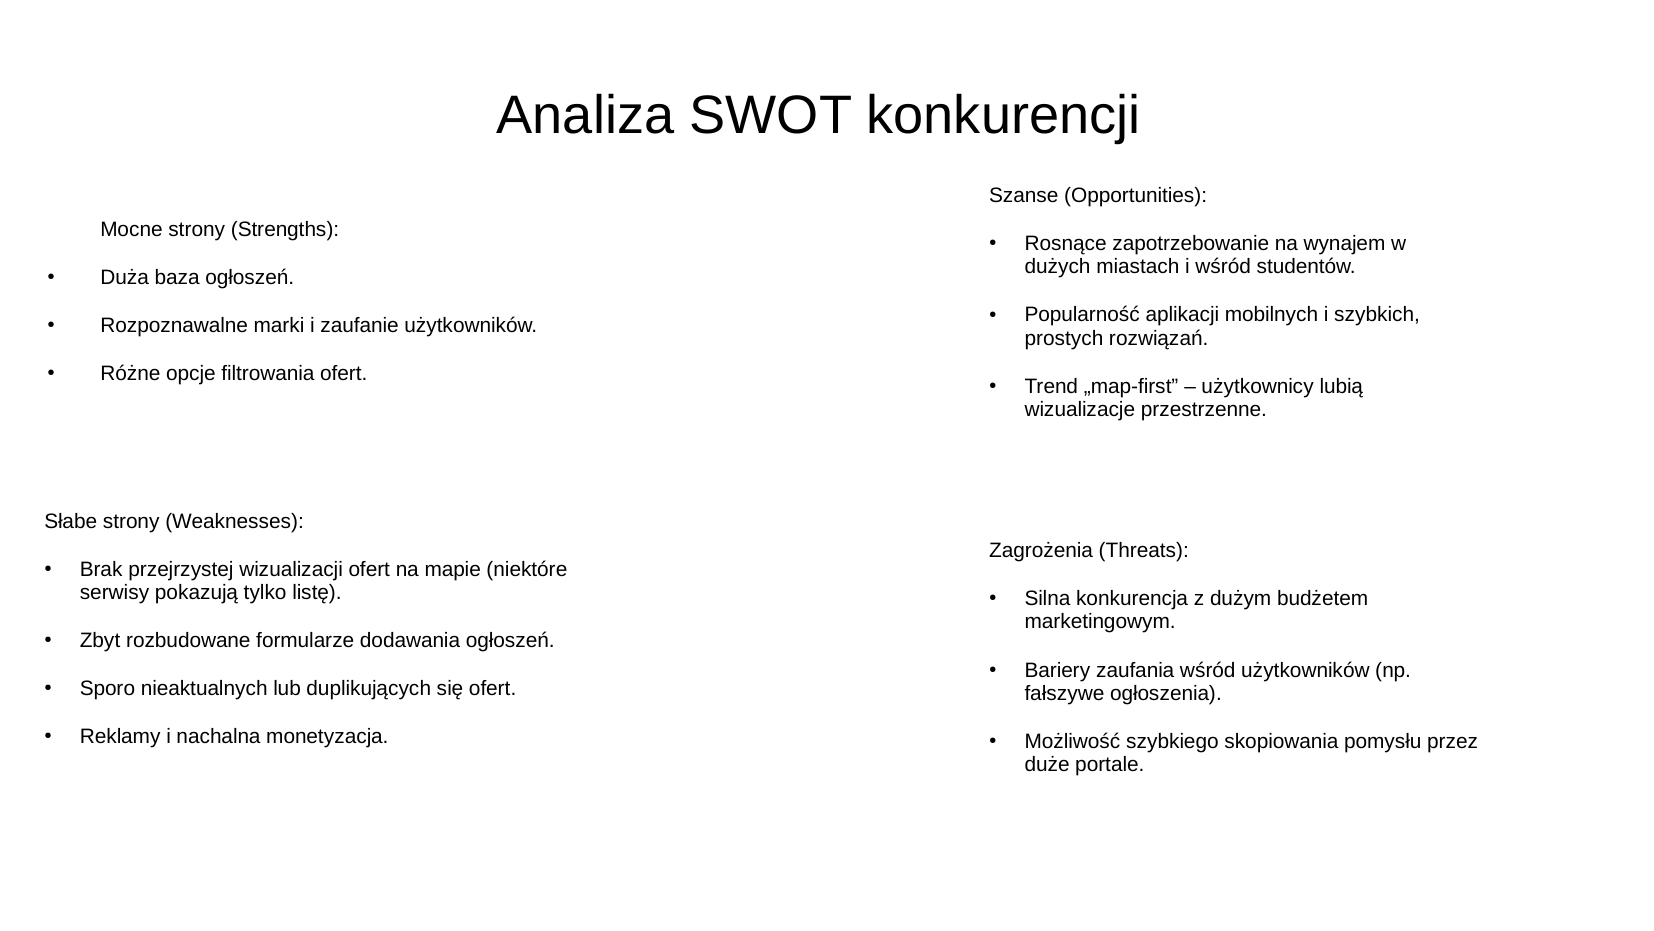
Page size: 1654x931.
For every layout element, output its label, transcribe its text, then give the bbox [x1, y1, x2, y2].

text_box Szanse (Opportunities): Rosnące zapotrzebowanie na wynajem w dużych miastach i wśród studentów. Popularność aplikacji mobilnych i szybkich, prostych rozwiązań. Trend „map-first” – użytkownicy lubią wizualizacje przestrzenne. [974, 176, 1477, 473]
list Mocne strony (Strengths): Duża baza ogłoszeń. Rozpoznawalne marki i zaufanie użytkowników. Różne opcje filtrowania ofert. [29, 217, 538, 501]
title Analiza SWOT konkurencji [82, 37, 1571, 193]
text_box Słabe strony (Weaknesses): Brak przejrzystej wizualizacji ofert na mapie (niektóre serwisy pokazują tylko listę). Zbyt rozbudowane formularze dodawania ogłoszeń. Sporo nieaktualnych lub duplikujących się ofert. Reklamy i nachalna monetyzacja. [29, 501, 650, 800]
text_box Zagrożenia (Threats): Silna konkurencja z dużym budżetem marketingowym. Bariery zaufania wśród użytkowników (np. fałszywe ogłoszenia). Możliwość szybkiego skopiowania pomysłu przez duże portale. [974, 531, 1506, 828]
